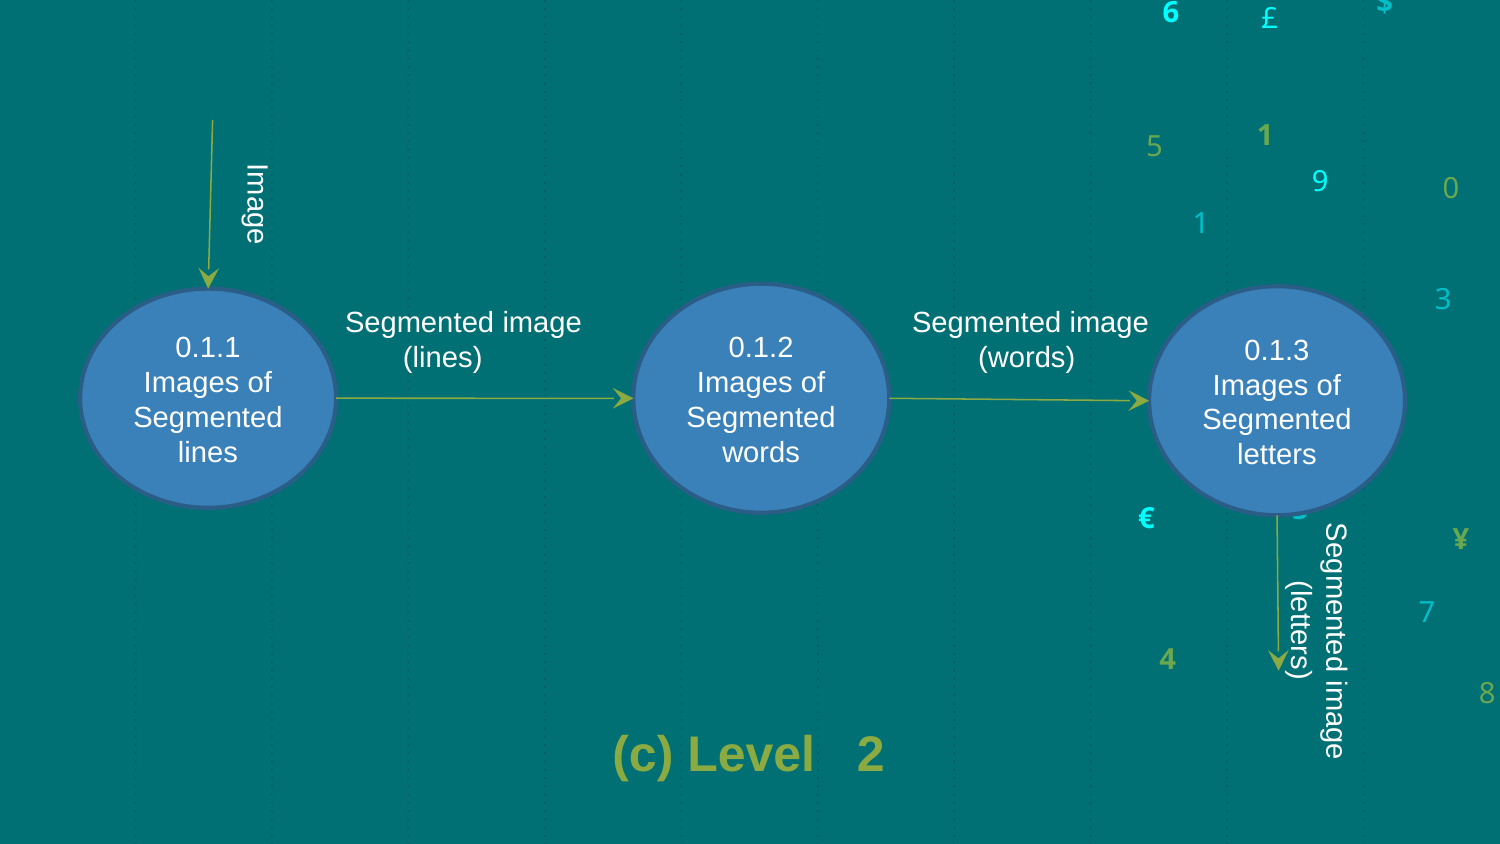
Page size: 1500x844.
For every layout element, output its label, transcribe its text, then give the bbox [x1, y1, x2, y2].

text_box (c) Level 2 [597, 714, 903, 791]
text_box 0.1.2 Images of Segmented words [633, 283, 890, 513]
text_box 0.1.3 Images of Segmented letters [1150, 286, 1406, 516]
text_box 0.1.1 Images of Segmented lines [80, 288, 337, 508]
text_box Segmented image (letters) [1277, 507, 1363, 844]
text_box Image [233, 148, 285, 261]
text_box Segmented image (words) [897, 295, 1210, 417]
text_box Segmented image (lines) [330, 295, 643, 382]
